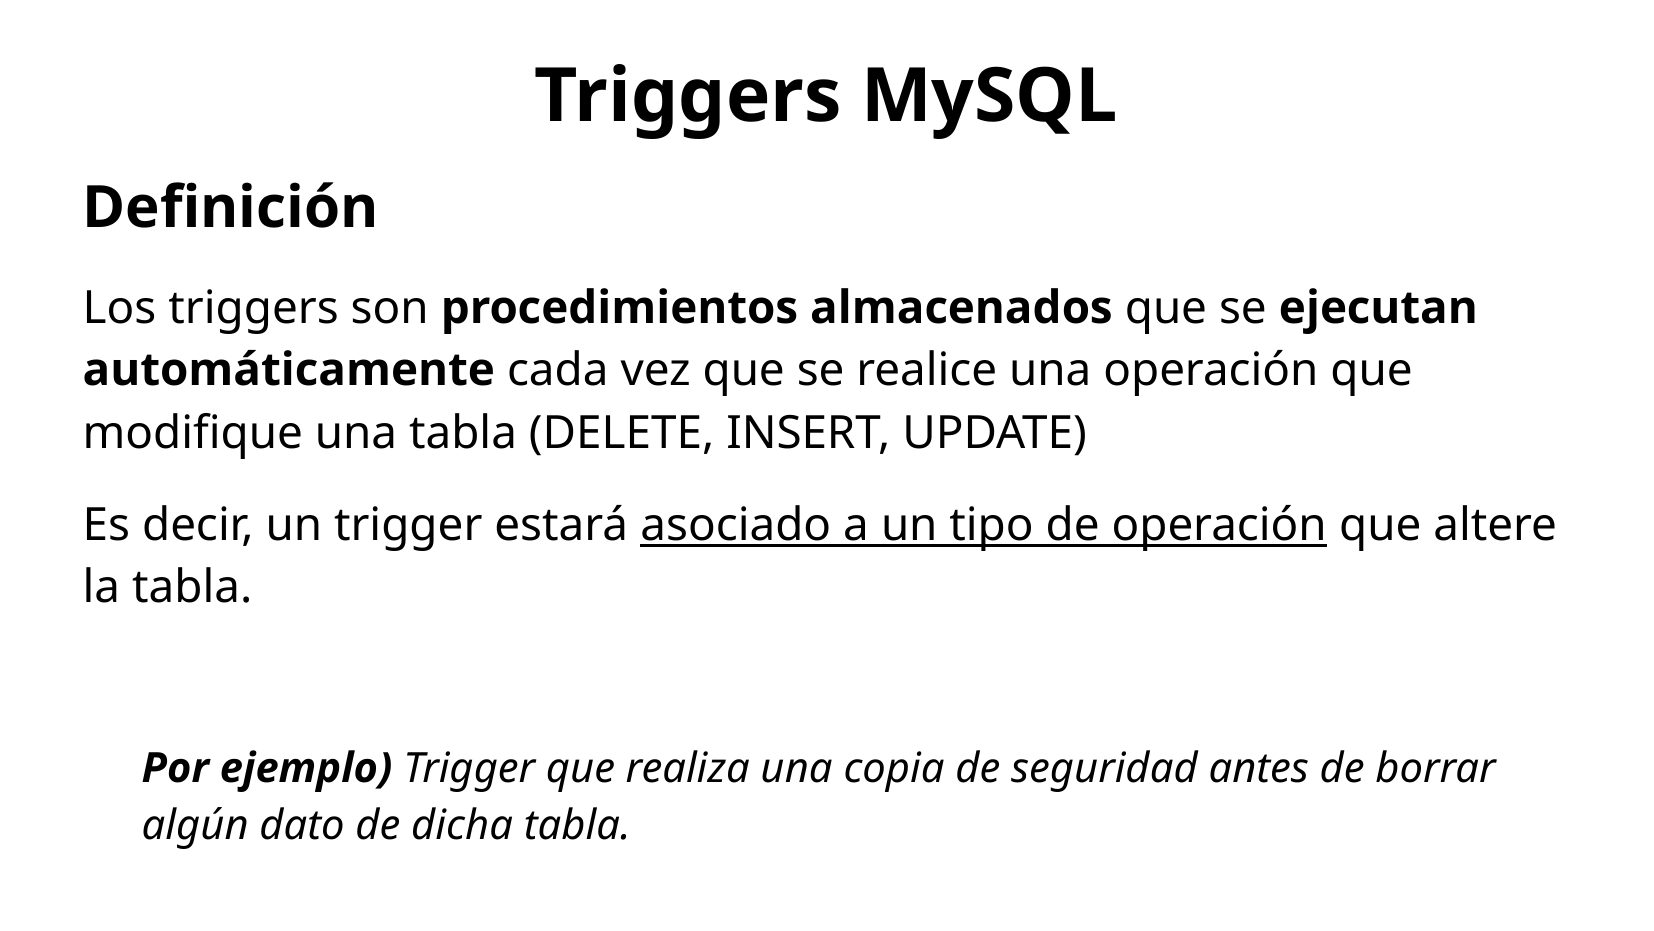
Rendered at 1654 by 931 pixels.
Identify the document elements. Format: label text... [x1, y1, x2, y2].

list Definición Los triggers son procedimientos almacenados que se ejecutan automáticamente cada vez que se realice una operación que modifique una tabla (DELETE, INSERT, UPDATE) Es decir, un trigger estará asociado a un tipo de operación que altere la tabla. Por ejemplo) Trigger que realiza una copia de seguridad antes de borrar algún dato de dicha tabla. [82, 165, 1571, 875]
title Triggers MySQL [82, 37, 1571, 148]
